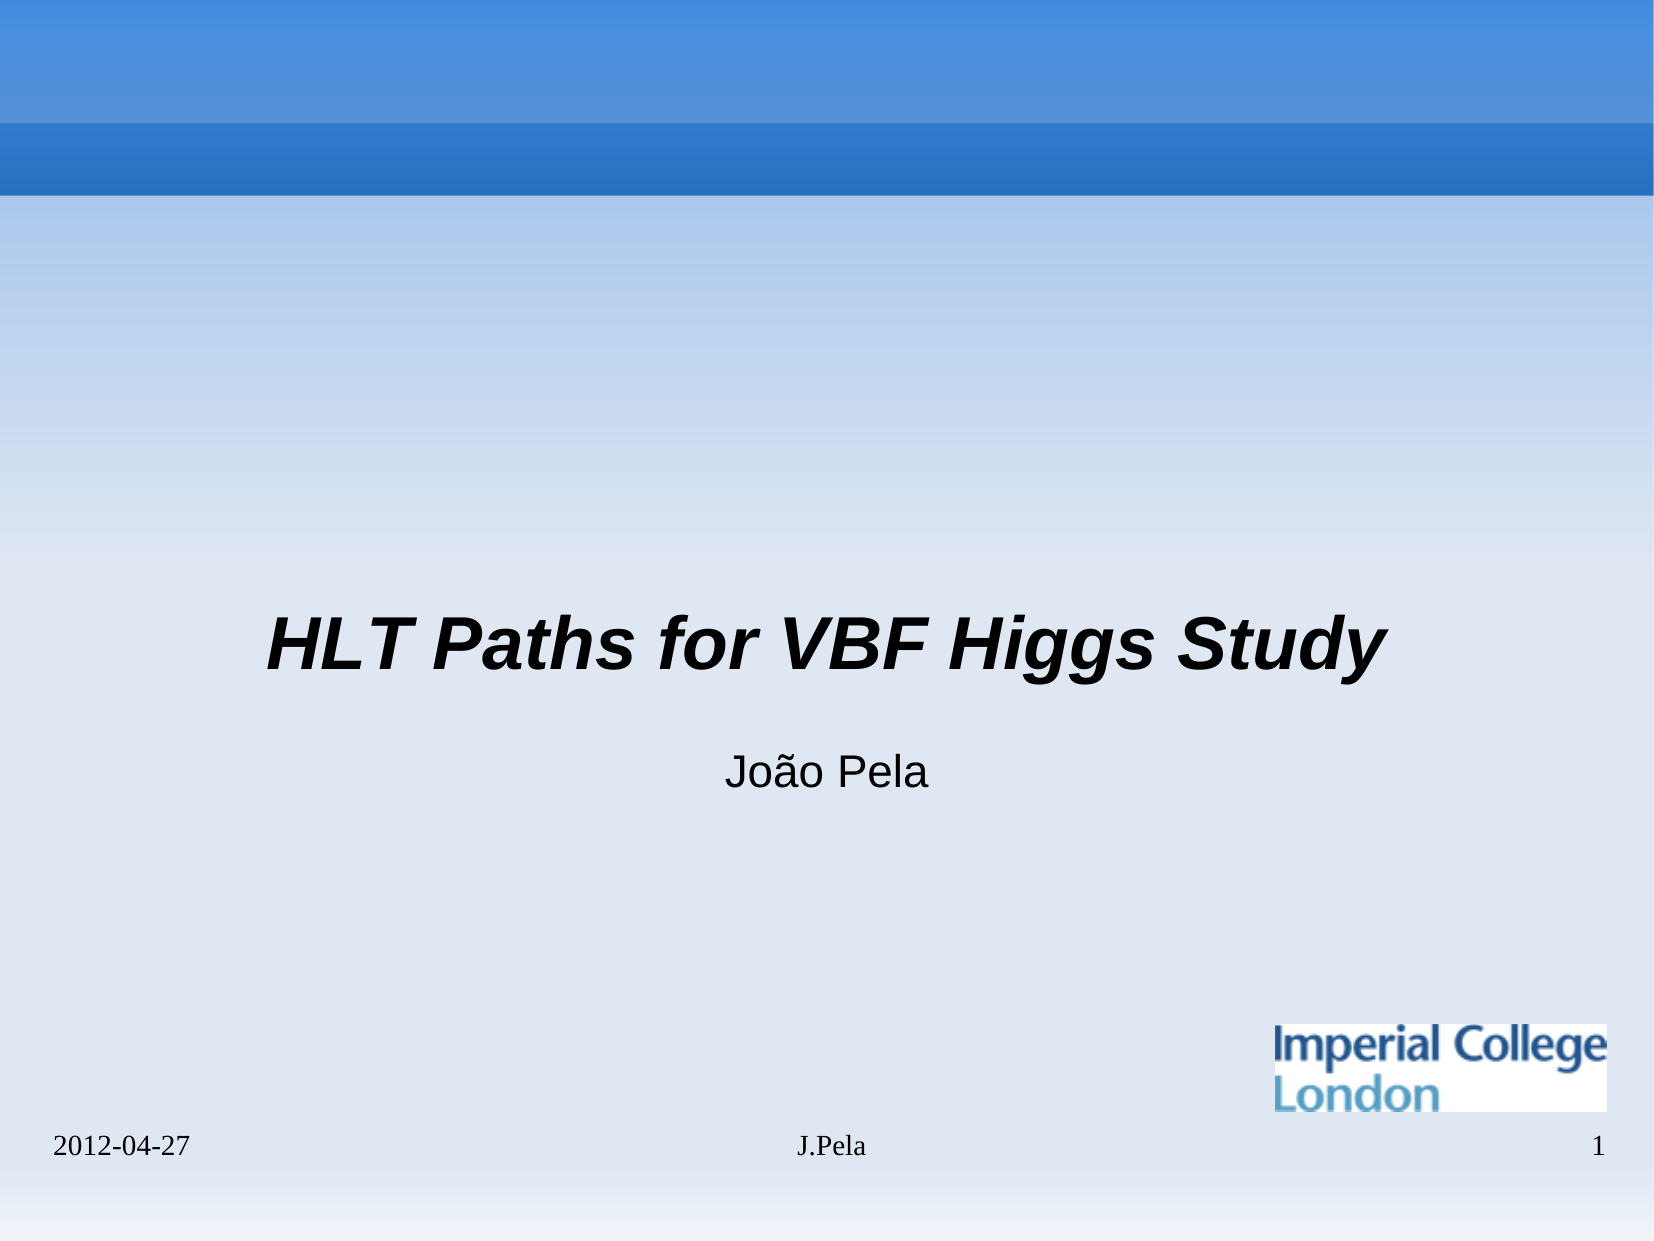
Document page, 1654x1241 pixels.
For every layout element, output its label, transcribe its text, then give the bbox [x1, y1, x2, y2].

subtitle HLT Paths for VBF Higgs Study João Pela [82, 290, 1571, 1109]
picture [0, 0, 1654, 1241]
